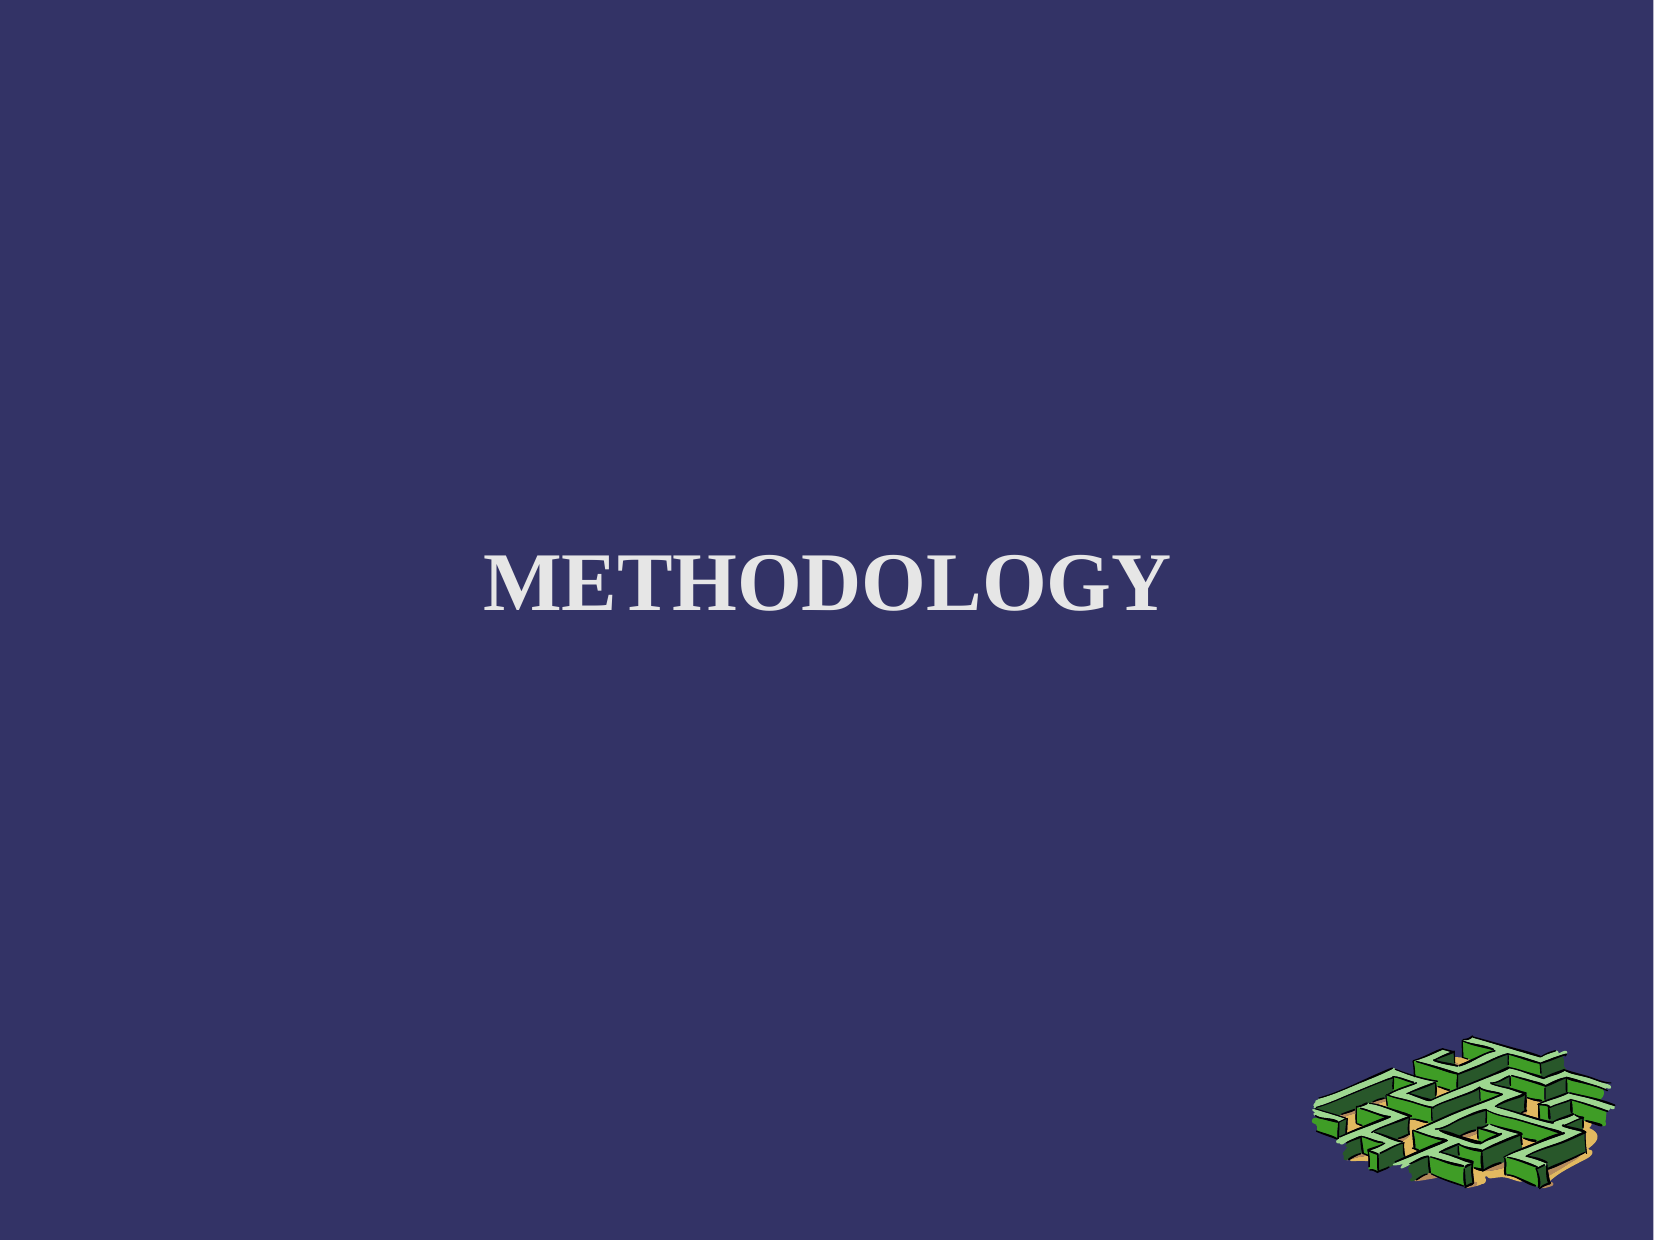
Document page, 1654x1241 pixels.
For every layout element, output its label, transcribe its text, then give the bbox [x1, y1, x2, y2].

subtitle METHODOLOGY [121, 19, 1534, 1147]
